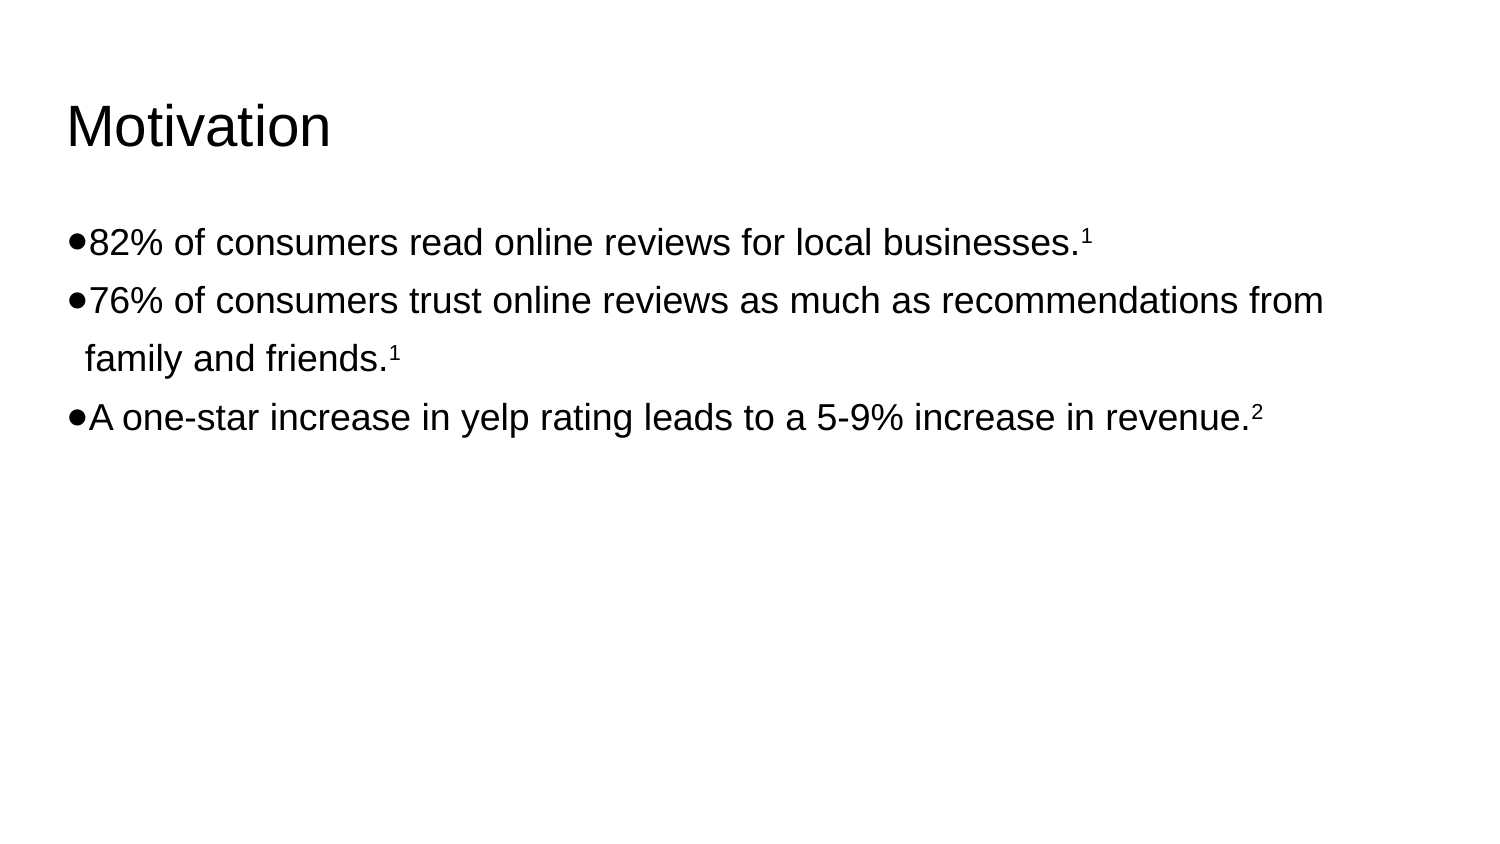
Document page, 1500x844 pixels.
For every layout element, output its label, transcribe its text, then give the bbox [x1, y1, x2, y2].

list 82% of consumers read online reviews for local businesses.1 76% of consumers trust online reviews as much as recommendations from family and friends.1 A one-star increase in yelp rating leads to a 5-9% increase in revenue.2 [51, 189, 1449, 750]
title Motivation [51, 72, 1449, 167]
